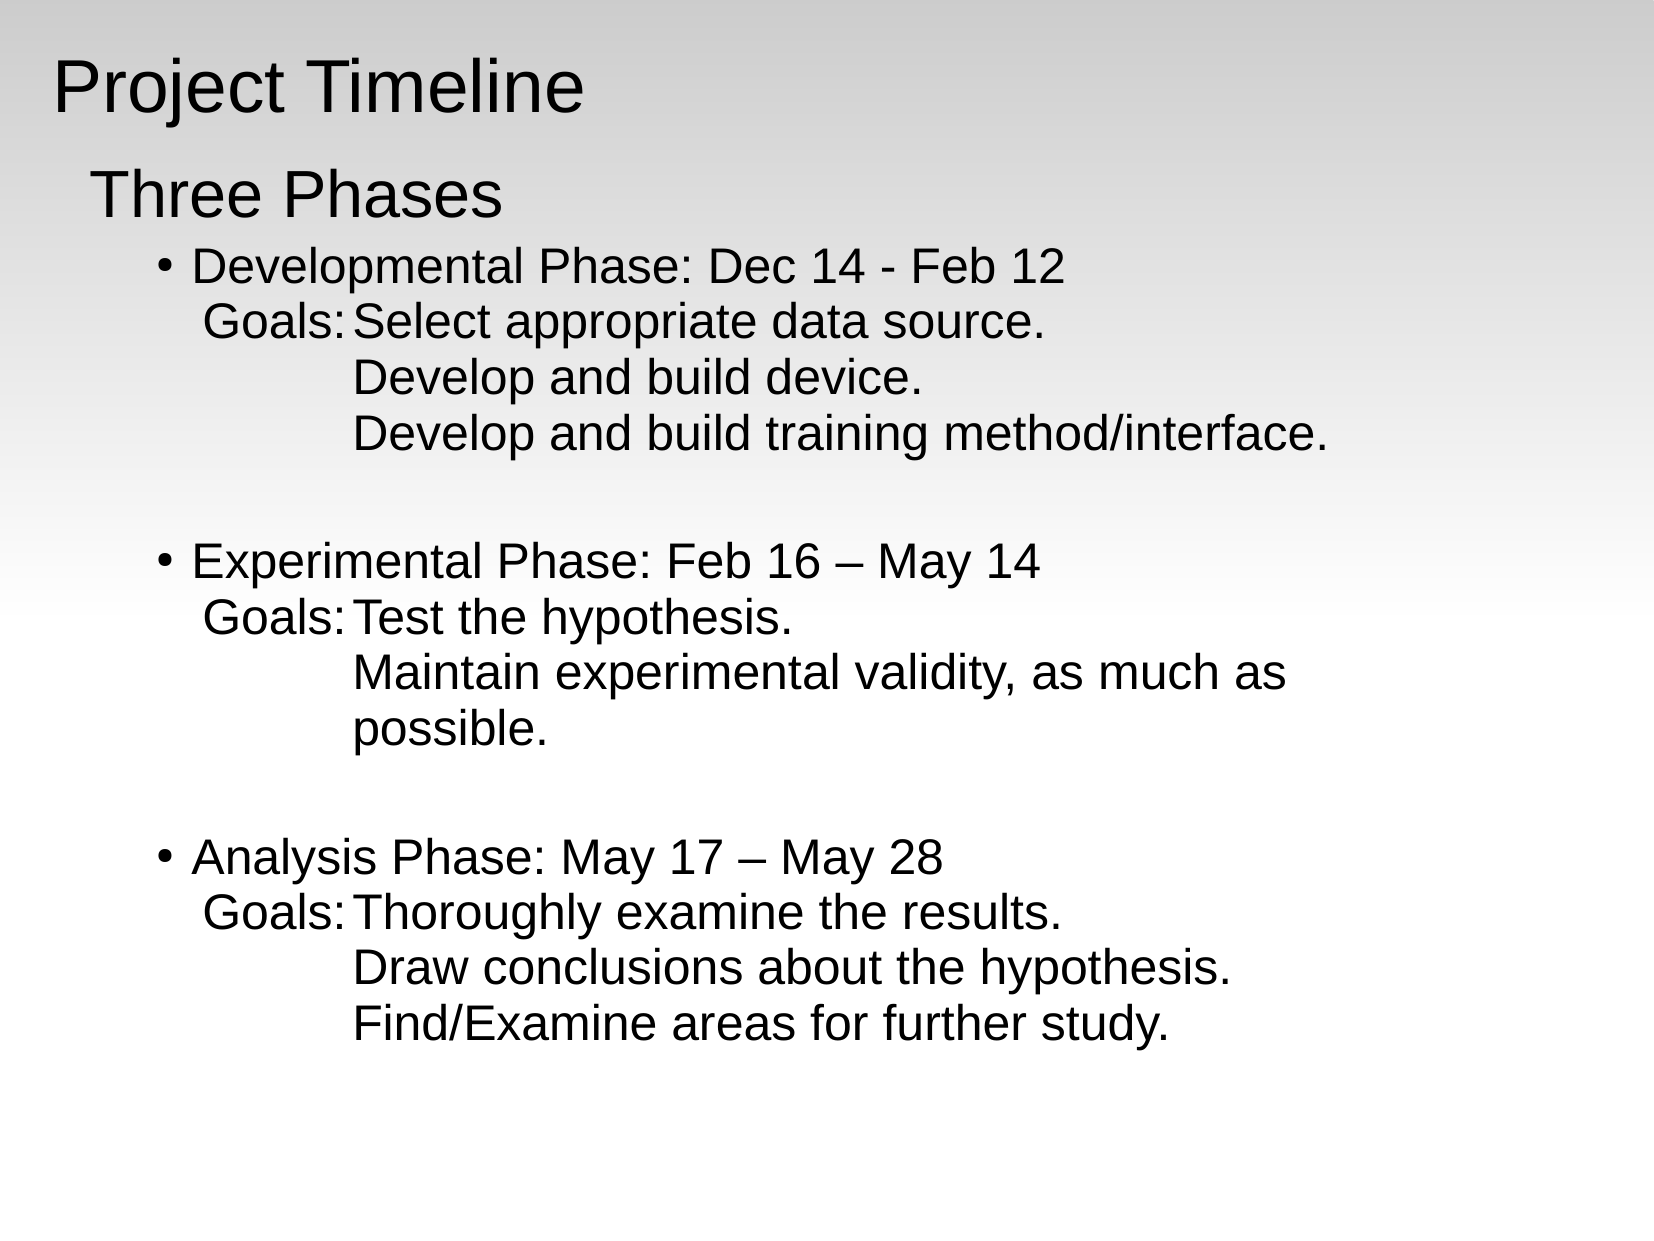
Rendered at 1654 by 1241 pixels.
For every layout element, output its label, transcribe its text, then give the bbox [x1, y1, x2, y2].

text_box Goals: Thoroughly examine the results. Draw conclusions about the hypothesis. Find/Examine areas for further study. [187, 876, 1463, 1079]
text_box Project Timeline [37, 37, 602, 137]
text_box Three Phases [75, 150, 522, 240]
text_box Goals: Test the hypothesis. Maintain experimental validity, as much as possible. [187, 581, 1463, 783]
text_box Goals: Select appropriate data source. Develop and build device. Develop and build training method/interface. [187, 286, 1463, 488]
text_box Developmental Phase: Dec 14 - Feb 12 [105, 231, 1082, 302]
text_box Analysis Phase: May 17 – May 28 [105, 821, 960, 893]
text_box Experimental Phase: Feb 16 – May 14 [105, 526, 1057, 597]
